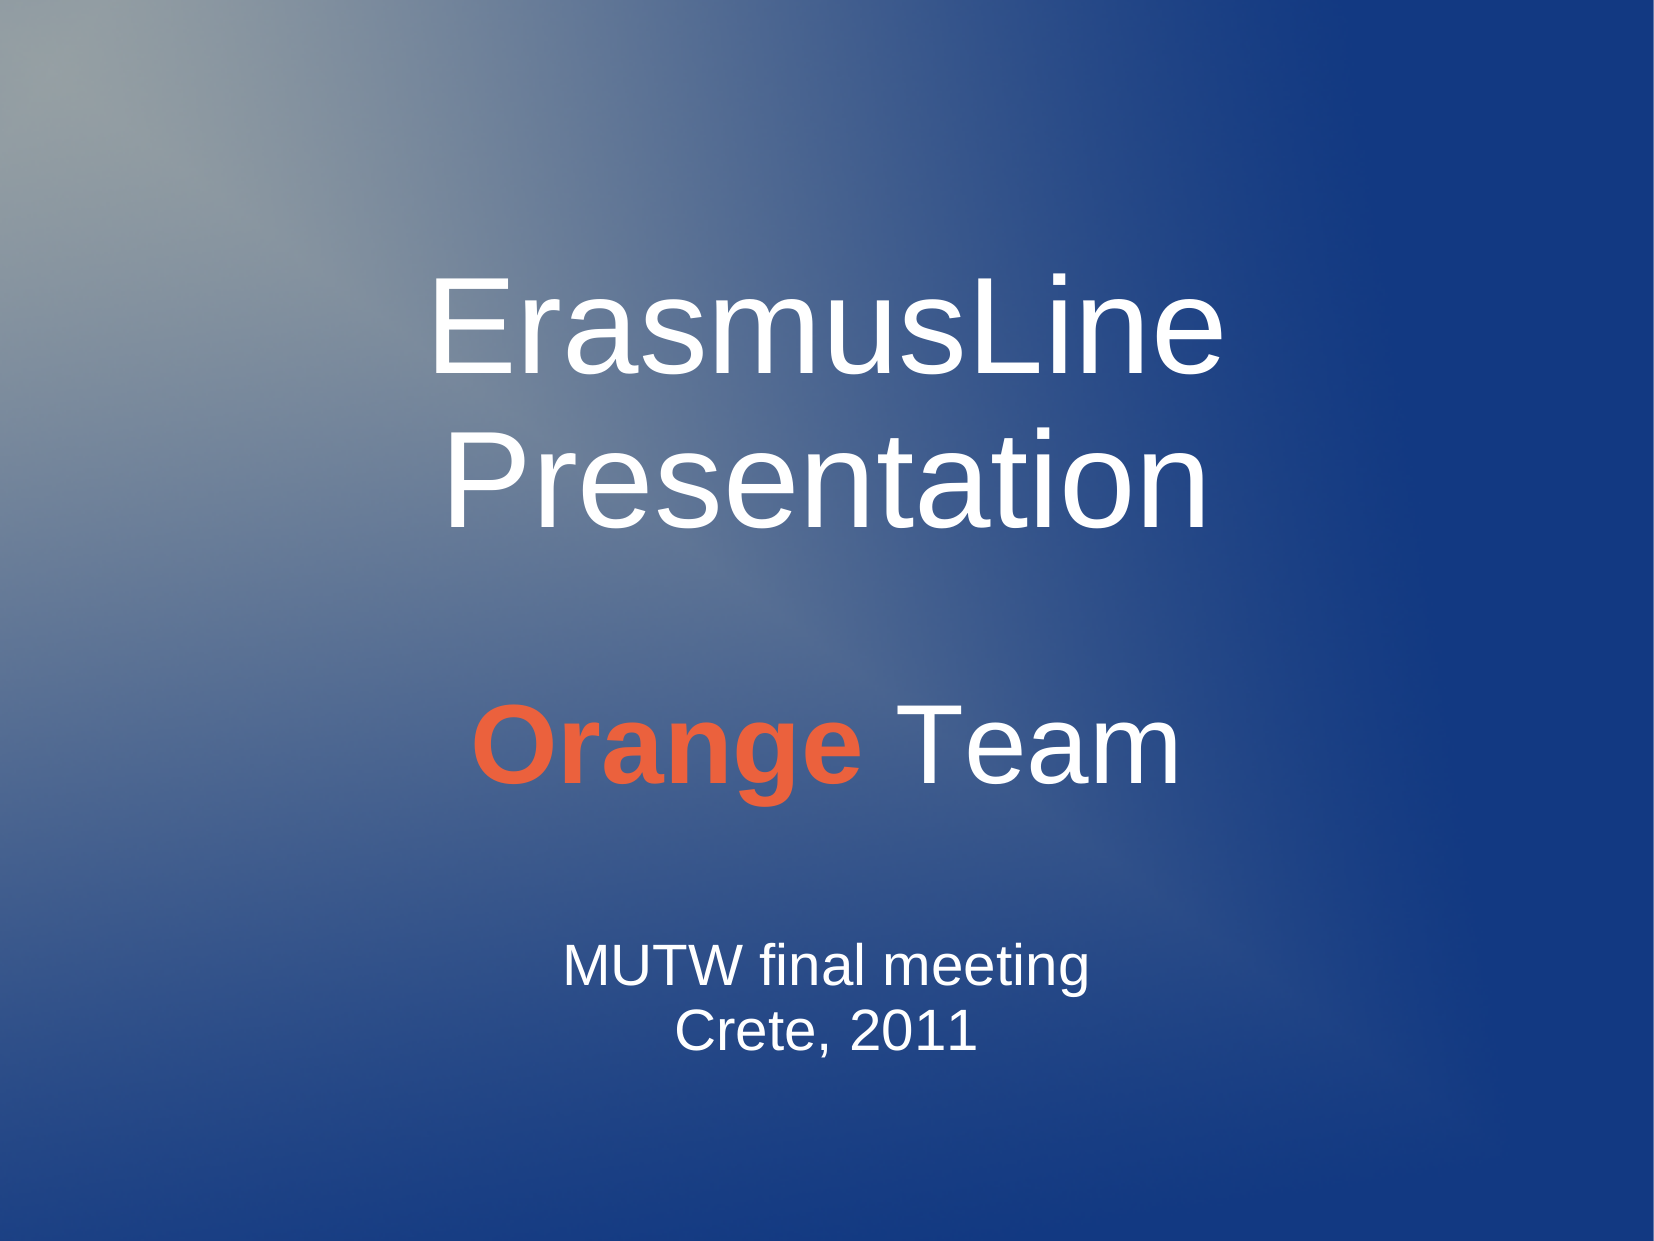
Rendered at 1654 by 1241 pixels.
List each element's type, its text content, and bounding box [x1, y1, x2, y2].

picture [0, 0, 1654, 1241]
subtitle ErasmusLine Presentation Orange Team MUTW final meeting Crete, 2011 [82, 49, 1571, 1109]
